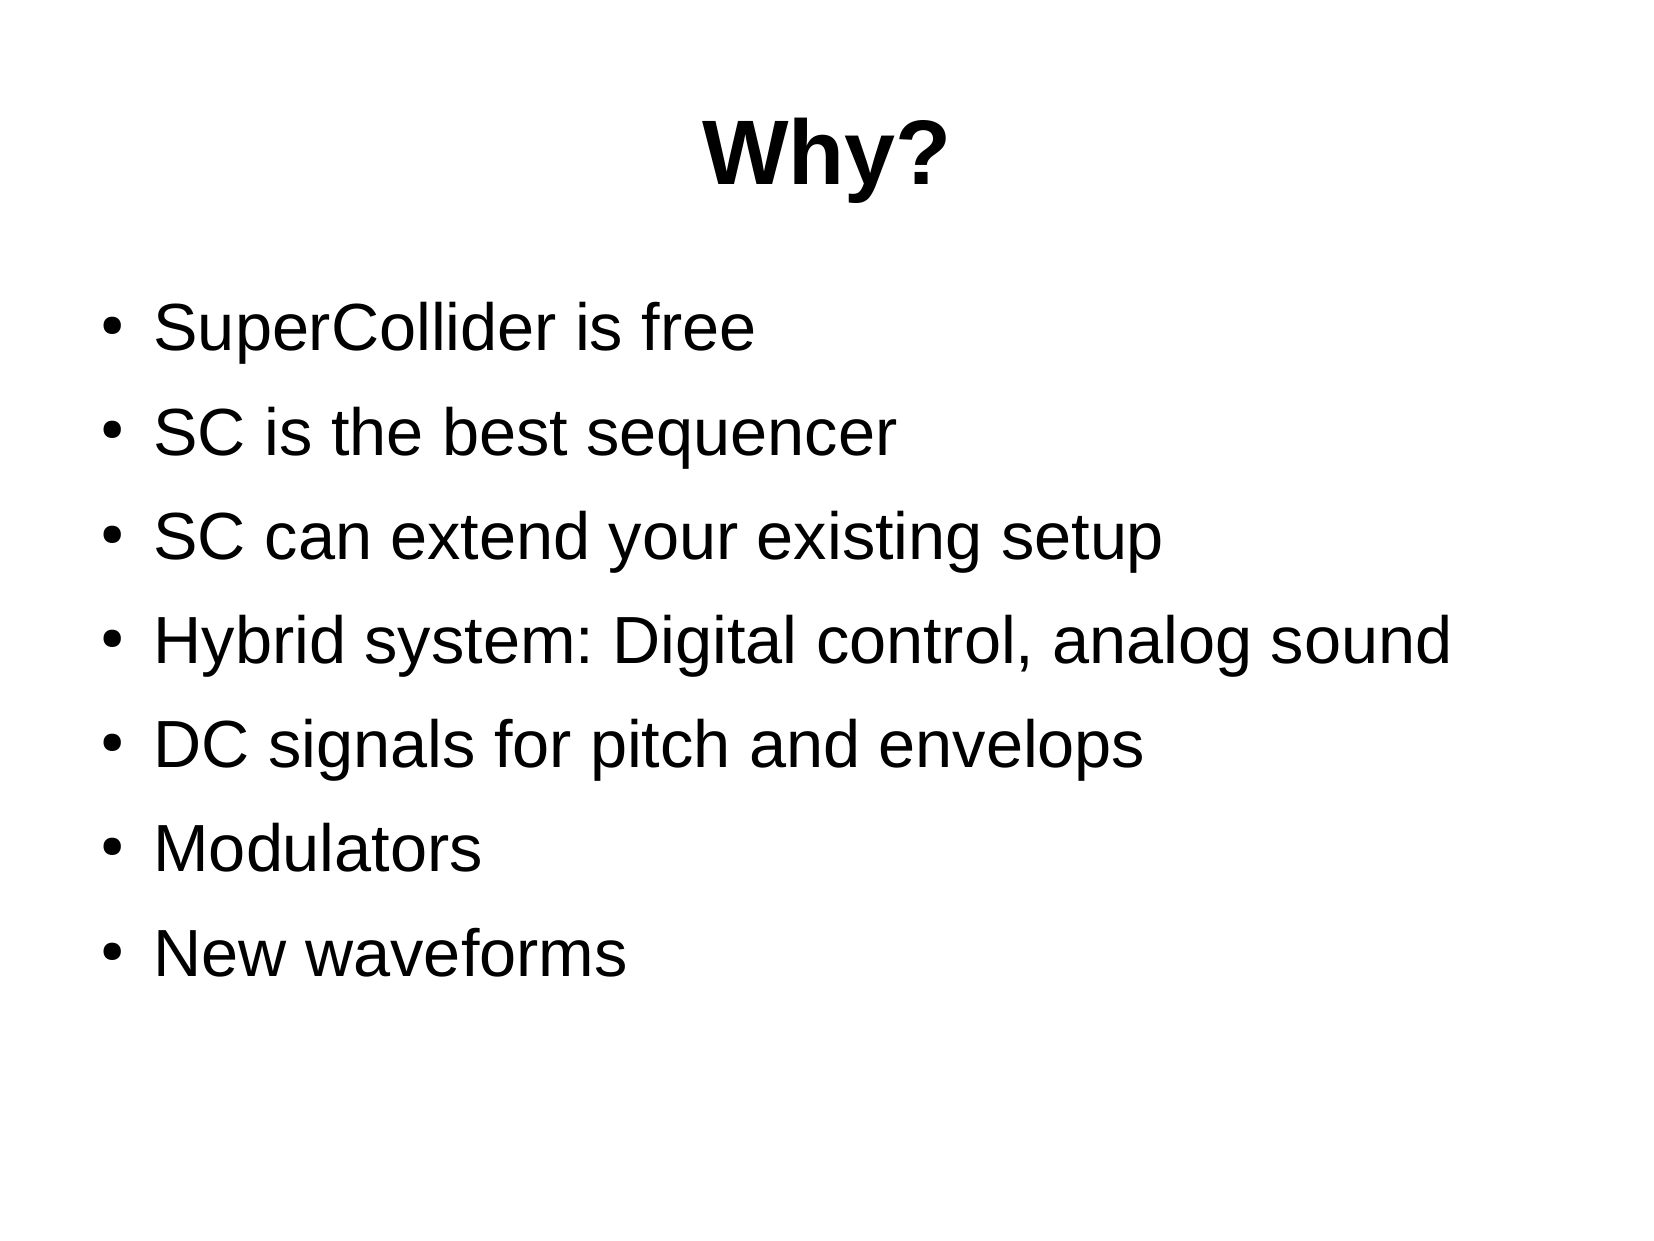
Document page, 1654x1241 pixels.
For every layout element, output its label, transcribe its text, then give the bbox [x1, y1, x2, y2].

title Why? [82, 49, 1571, 257]
list SuperCollider is free SC is the best sequencer SC can extend your existing setup Hybrid system: Digital control, analog sound DC signals for pitch and envelops Modulators New waveforms [82, 290, 1571, 1109]
